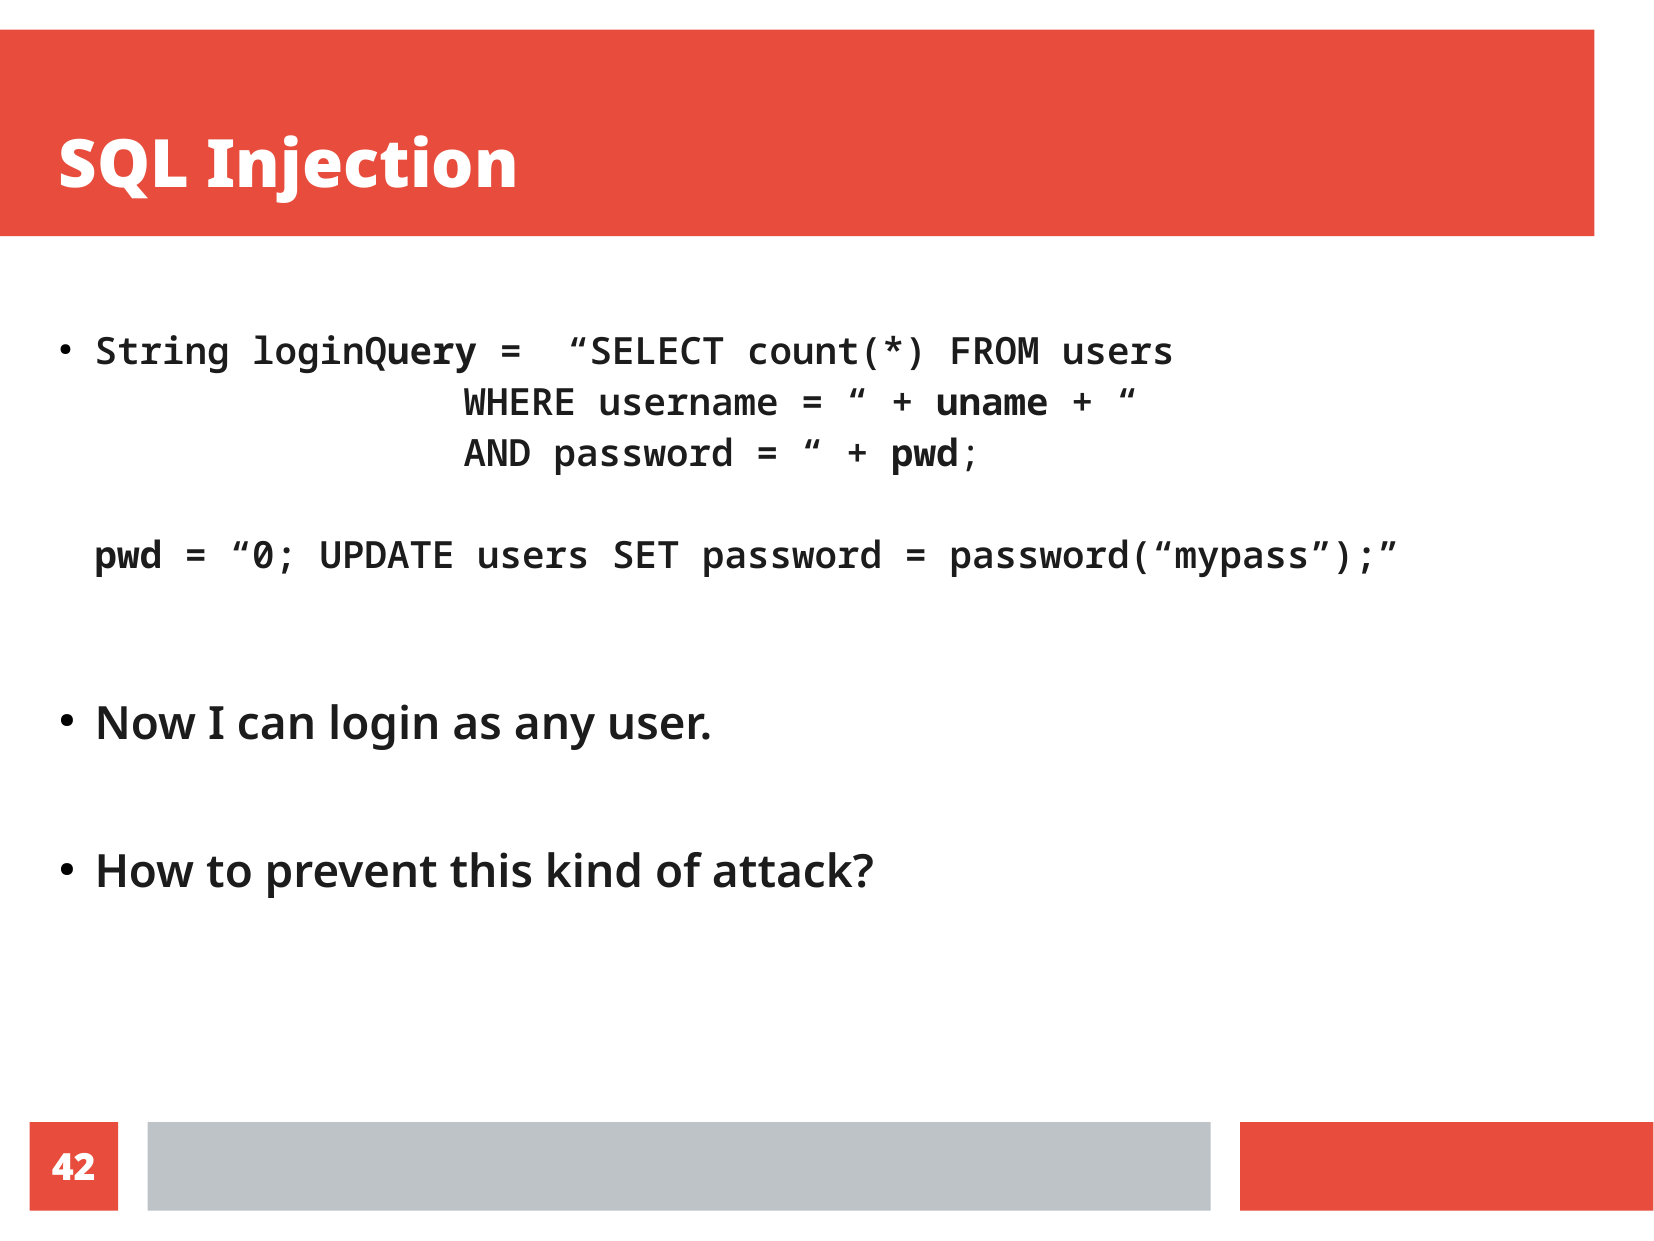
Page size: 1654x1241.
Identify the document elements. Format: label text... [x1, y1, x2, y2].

title SQL Injection [59, 59, 1595, 207]
list String loginQuery = “SELECT count(*) FROM users WHERE username = “ + uname + “ AND password = “ + pwd; pwd = “0; UPDATE users SET password = password(“mypass”);” Now I can login as any user. How to prevent this kind of attack? [59, 324, 1565, 1093]
